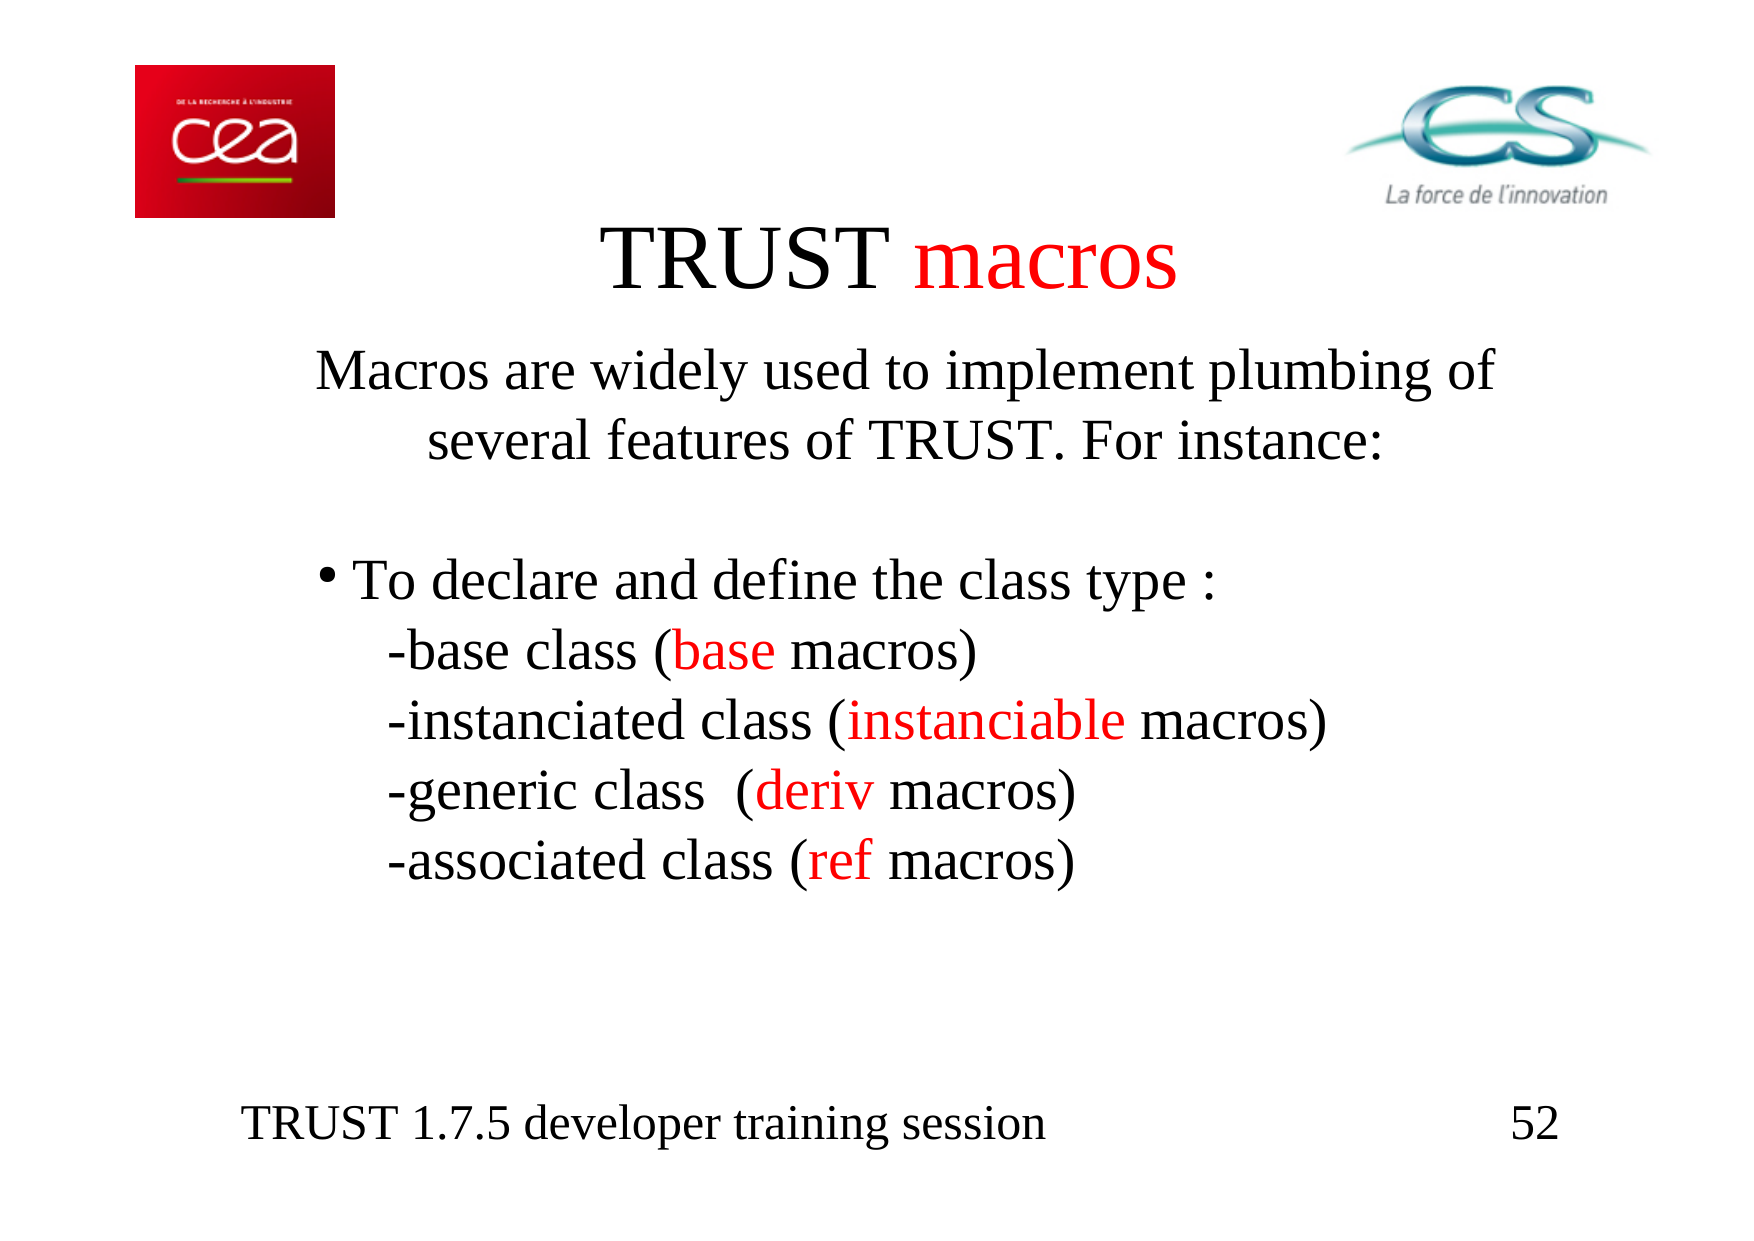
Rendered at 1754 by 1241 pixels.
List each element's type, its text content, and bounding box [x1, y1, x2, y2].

title TRUST macros [225, 158, 1577, 346]
text_box Macros are widely used to implement plumbing of several features of TRUST. For instance: To declare and define the class type : -base class (base macros) -instanciated class (instanciable macros) -generic class (deriv macros) -associated class (ref macros) [231, 323, 1581, 970]
picture [1340, 73, 1662, 218]
picture [135, 65, 335, 218]
